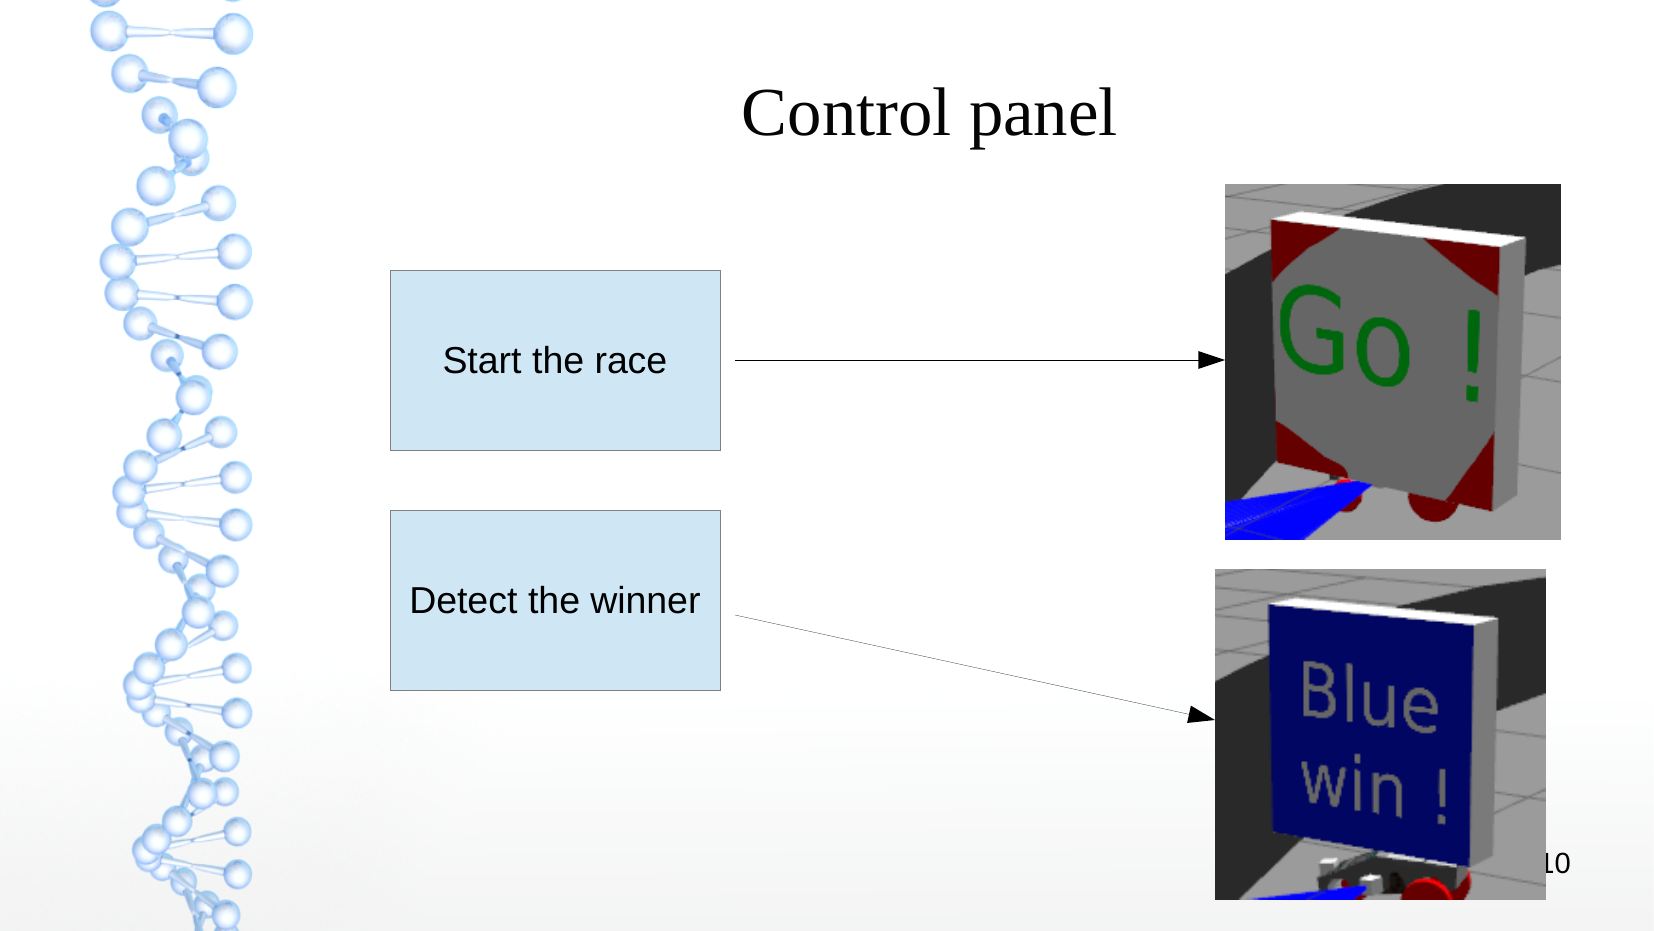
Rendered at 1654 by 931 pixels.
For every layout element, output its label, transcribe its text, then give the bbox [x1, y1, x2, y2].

text_box Detect the winner [390, 510, 721, 691]
picture [0, 0, 1654, 931]
text_box Start the race [390, 270, 721, 451]
title Control panel [265, 35, 1595, 189]
